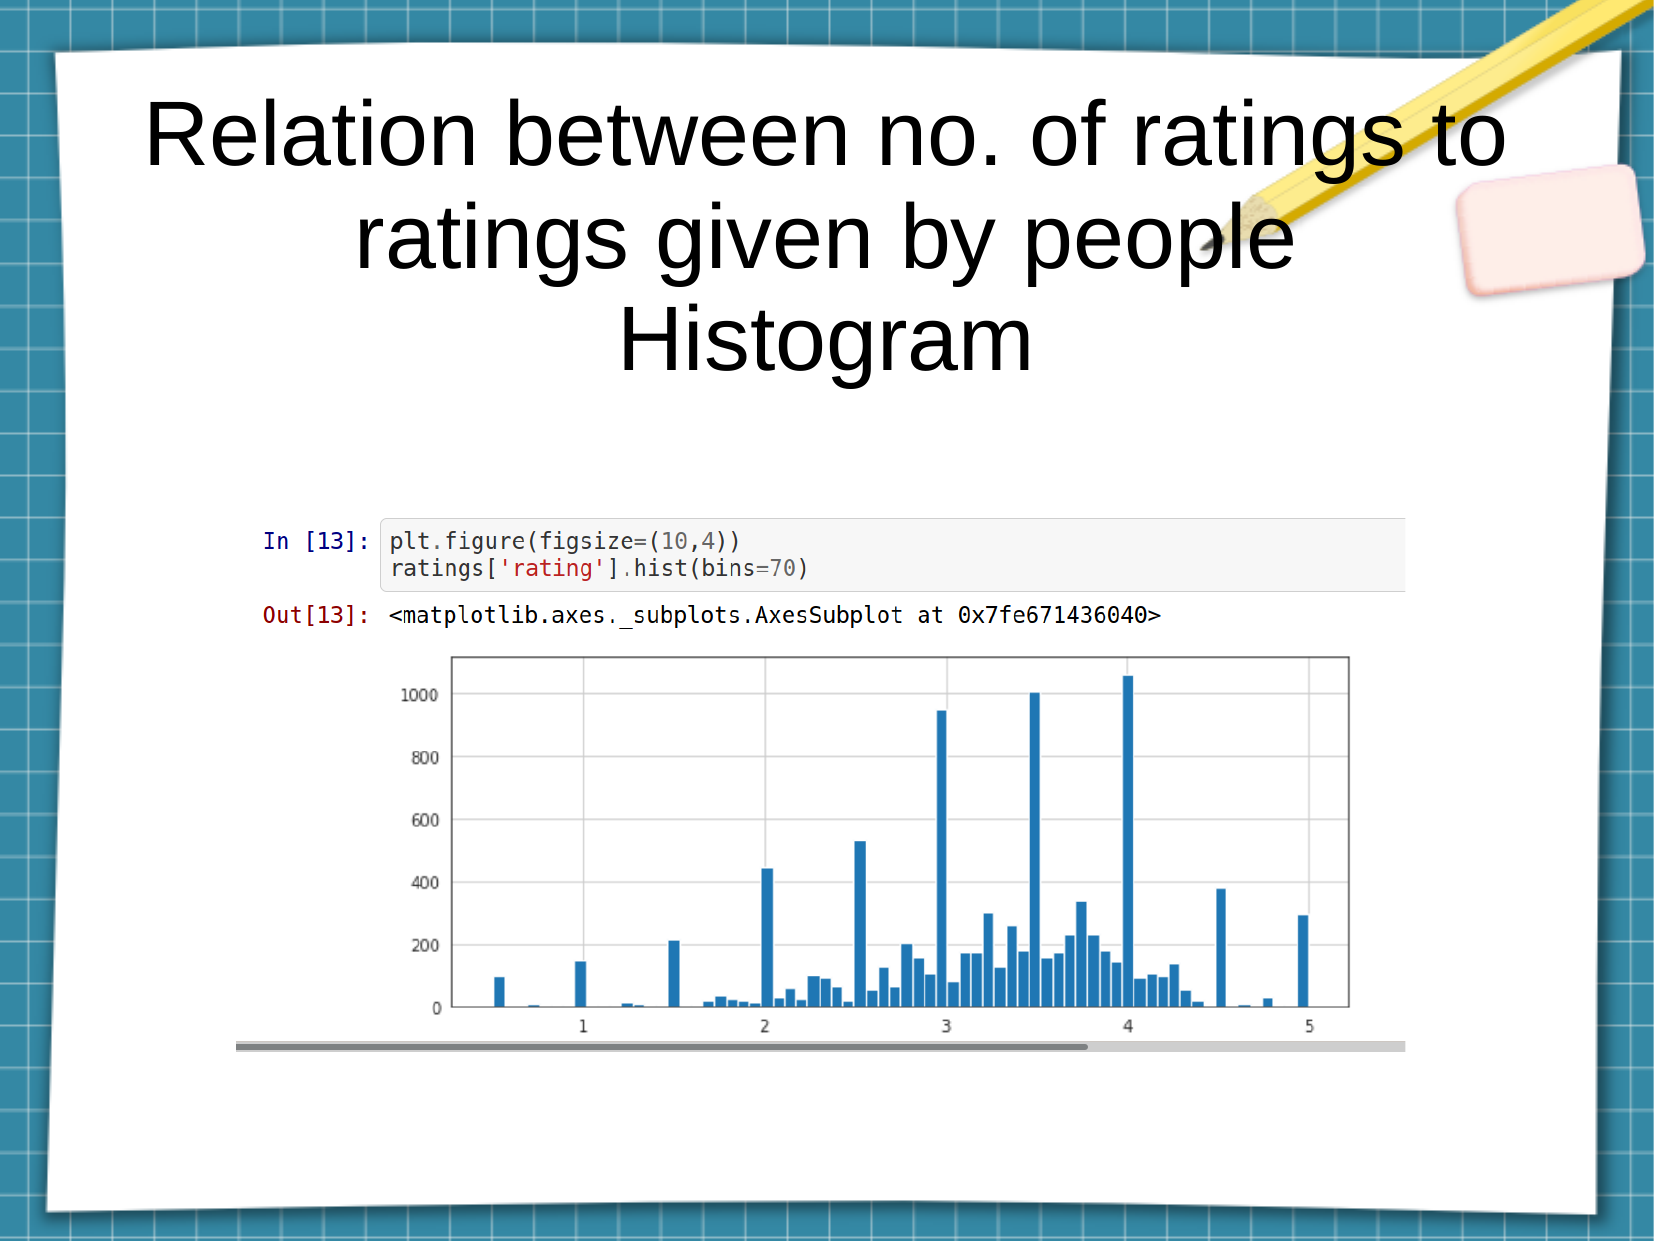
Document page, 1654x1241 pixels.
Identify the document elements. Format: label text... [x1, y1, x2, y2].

title Relation between no. of ratings to ratings given by people Histogram [82, 82, 1571, 391]
picture [0, 0, 1654, 1241]
